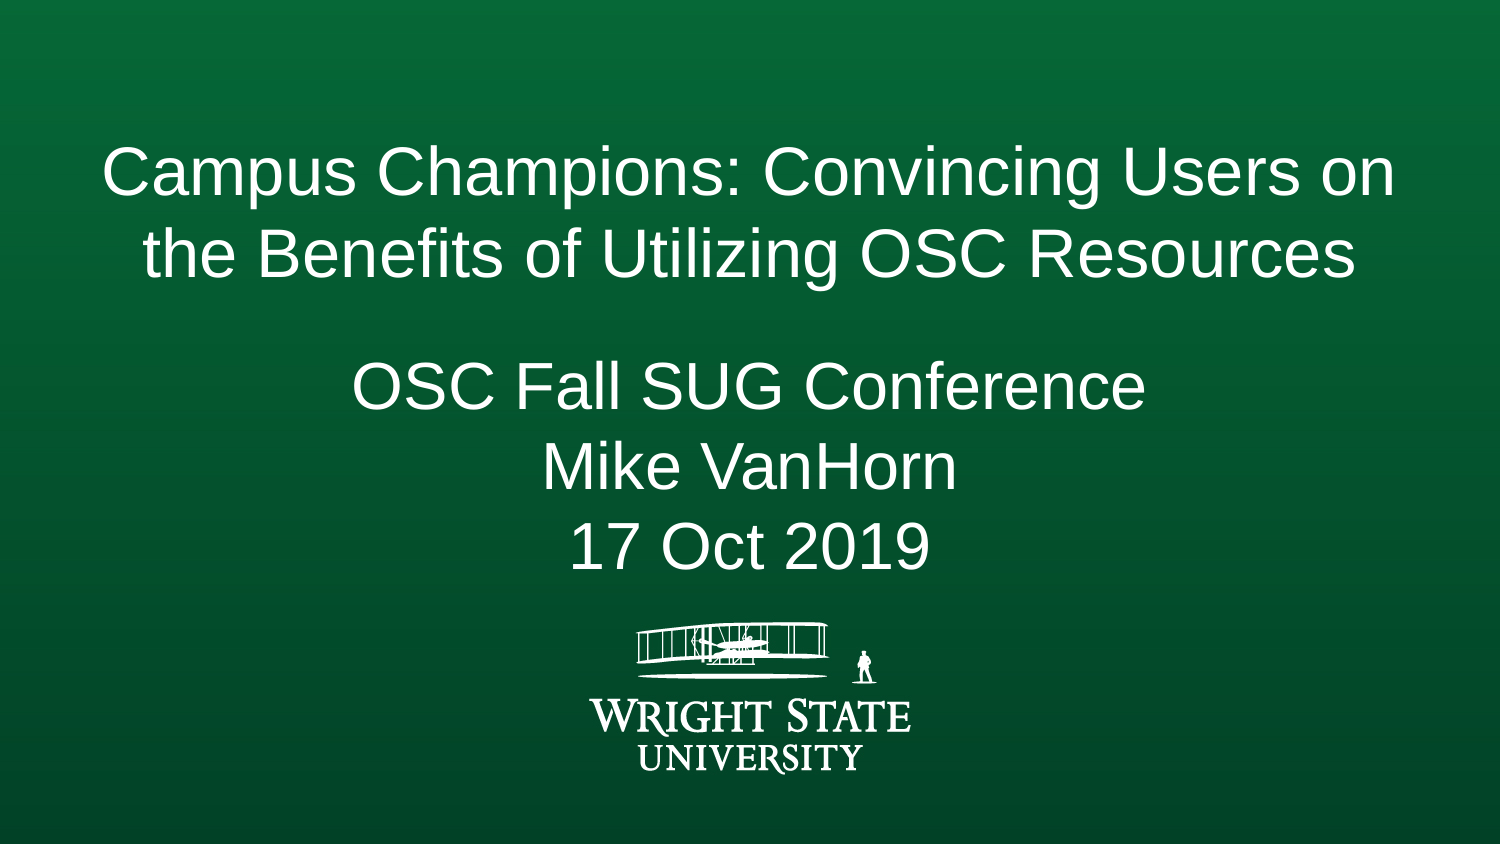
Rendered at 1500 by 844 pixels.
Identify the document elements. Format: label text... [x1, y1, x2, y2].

picture [0, 0, 1500, 844]
subtitle OSC Fall SUG Conference Mike VanHorn 17 Oct 2019 [225, 335, 1275, 551]
title Campus Champions: Convincing Users on the Benefits of Utilizing OSC Resources [75, 119, 1425, 300]
